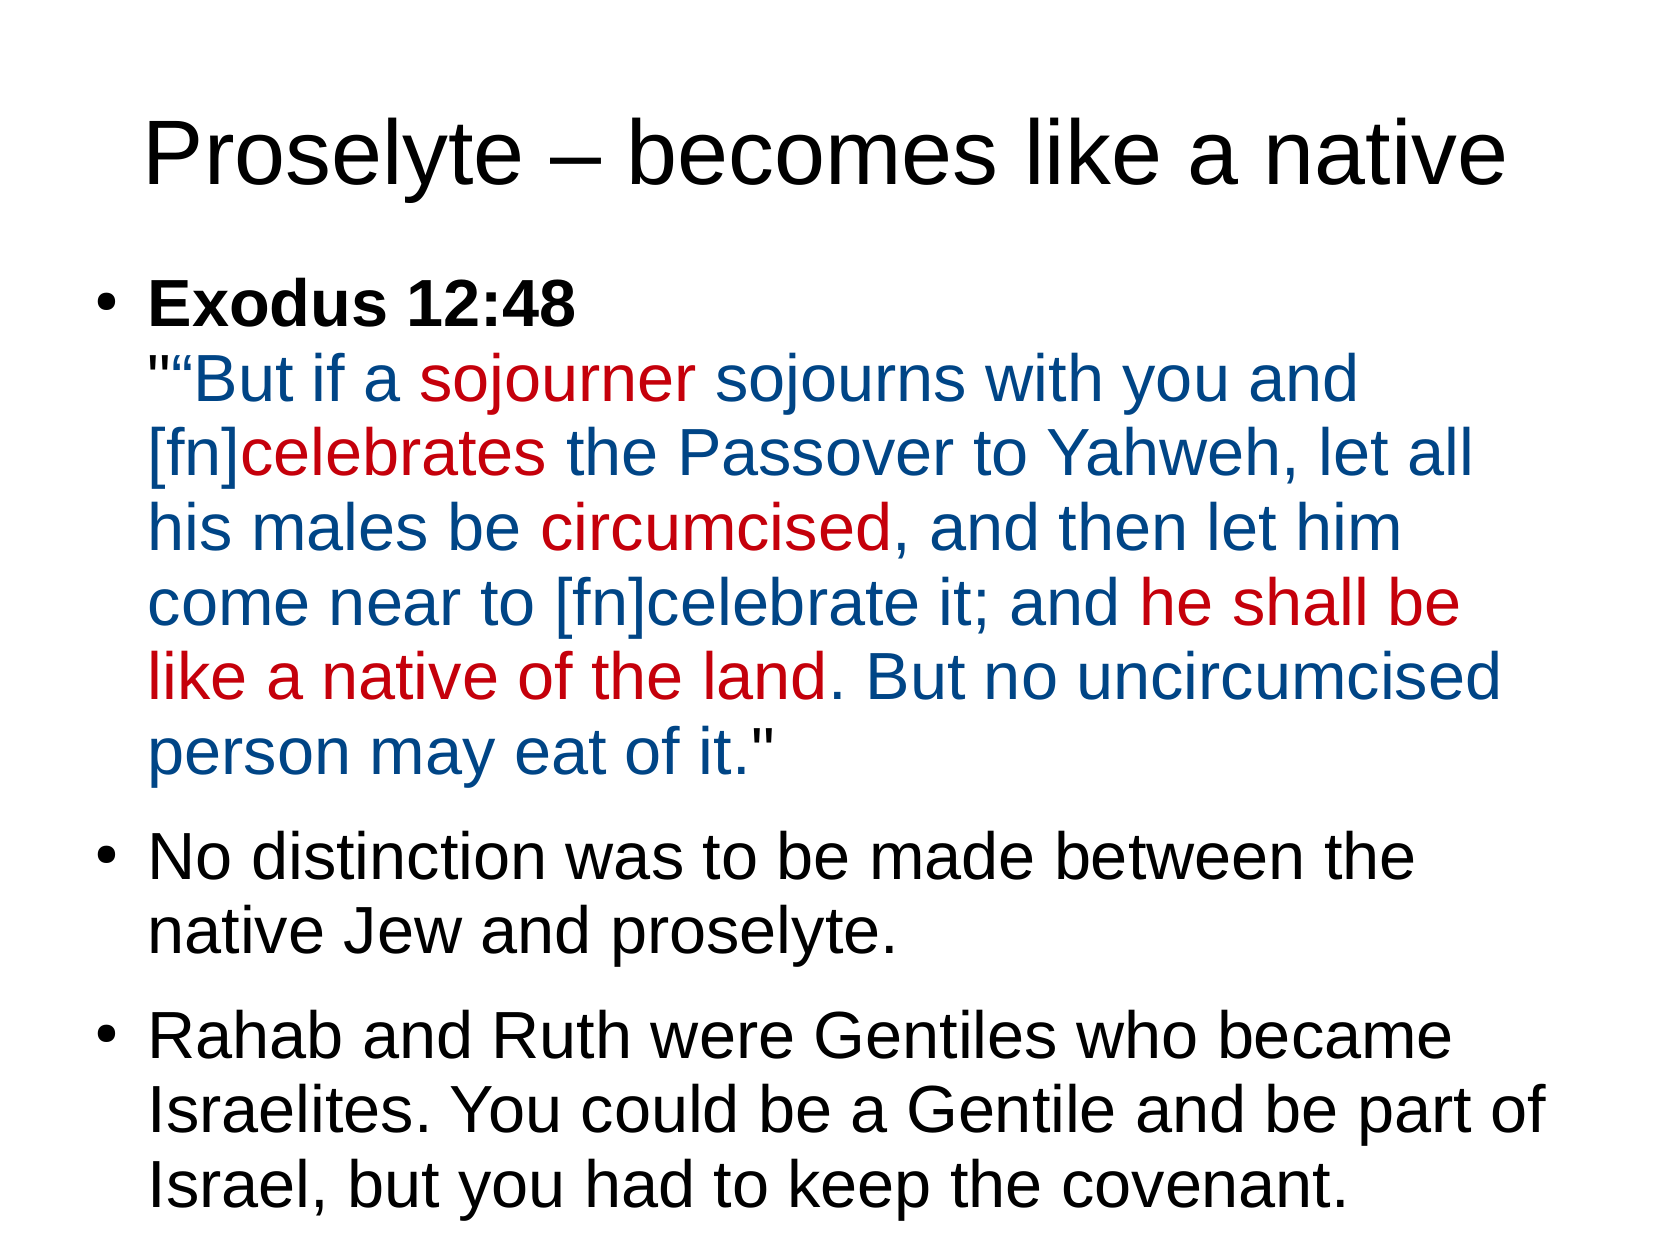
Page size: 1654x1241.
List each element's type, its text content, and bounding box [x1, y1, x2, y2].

title Proselyte – becomes like a native [82, 49, 1571, 257]
list Exodus 12:48 "“But if a sojourner sojourns with you and [fn]celebrates the Passover to Yahweh, let all his males be circumcised, and then let him come near to [fn]celebrate it; and he shall be like a native of the land. But no uncircumcised person may eat of it." No distinction was to be made between the native Jew and proselyte. Rahab and Ruth were Gentiles who became Israelites. You could be a Gentile and be part of Israel, but you had to keep the covenant. [76, 265, 1565, 1223]
